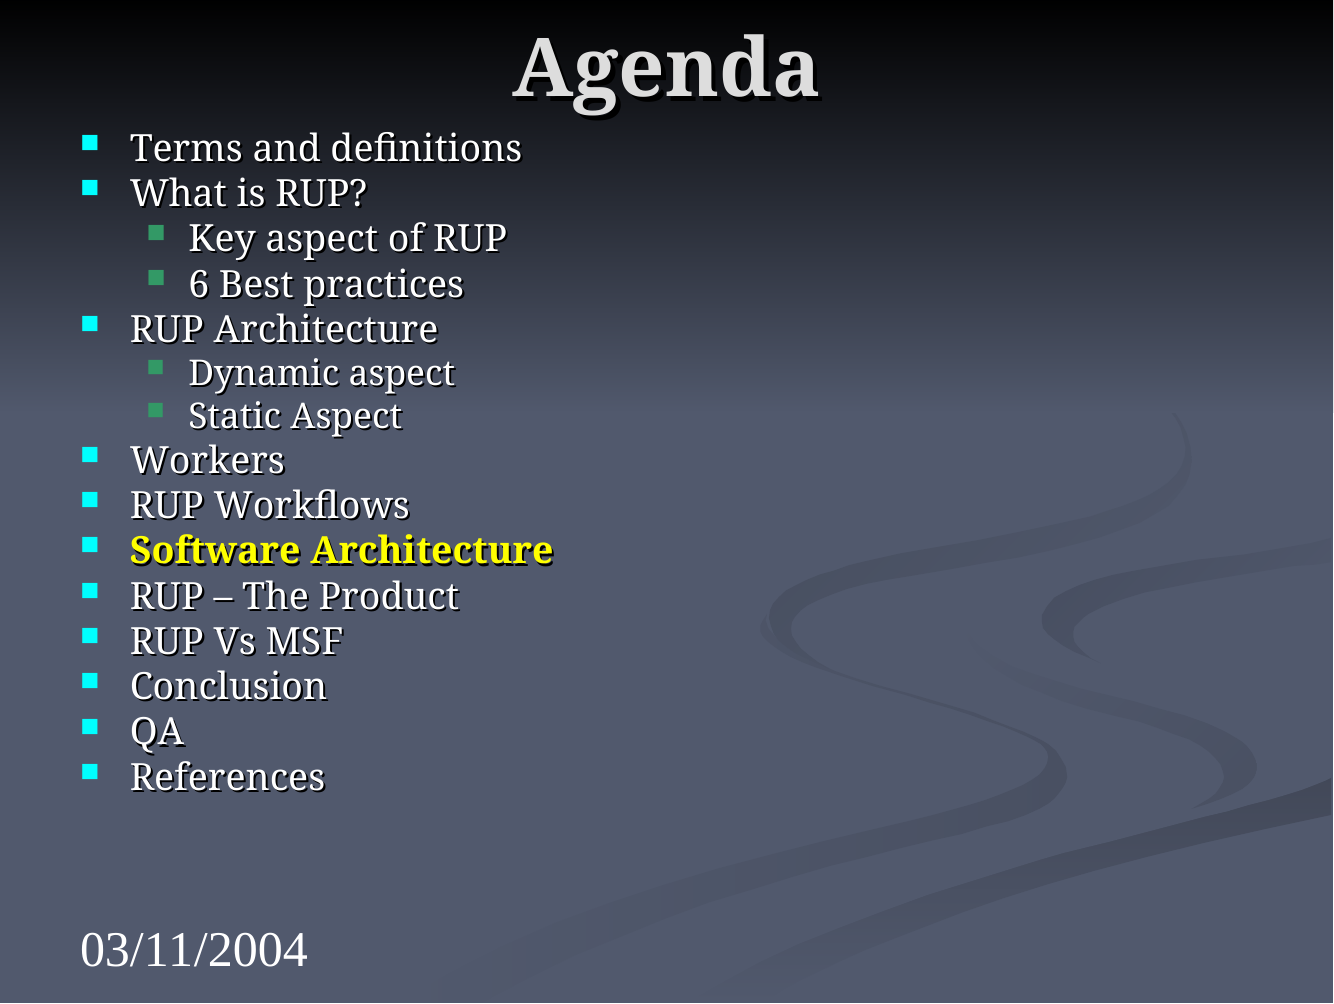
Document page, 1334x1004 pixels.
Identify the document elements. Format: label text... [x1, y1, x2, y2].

list Terms and definitions What is RUP? Key aspect of RUP 6 Best practices RUP Architecture Dynamic aspect Static Aspect Workers RUP Workflows Software Architecture RUP – The Product RUP Vs MSF Conclusion QA References [66, 125, 1267, 862]
title Agenda [66, 0, 1267, 125]
